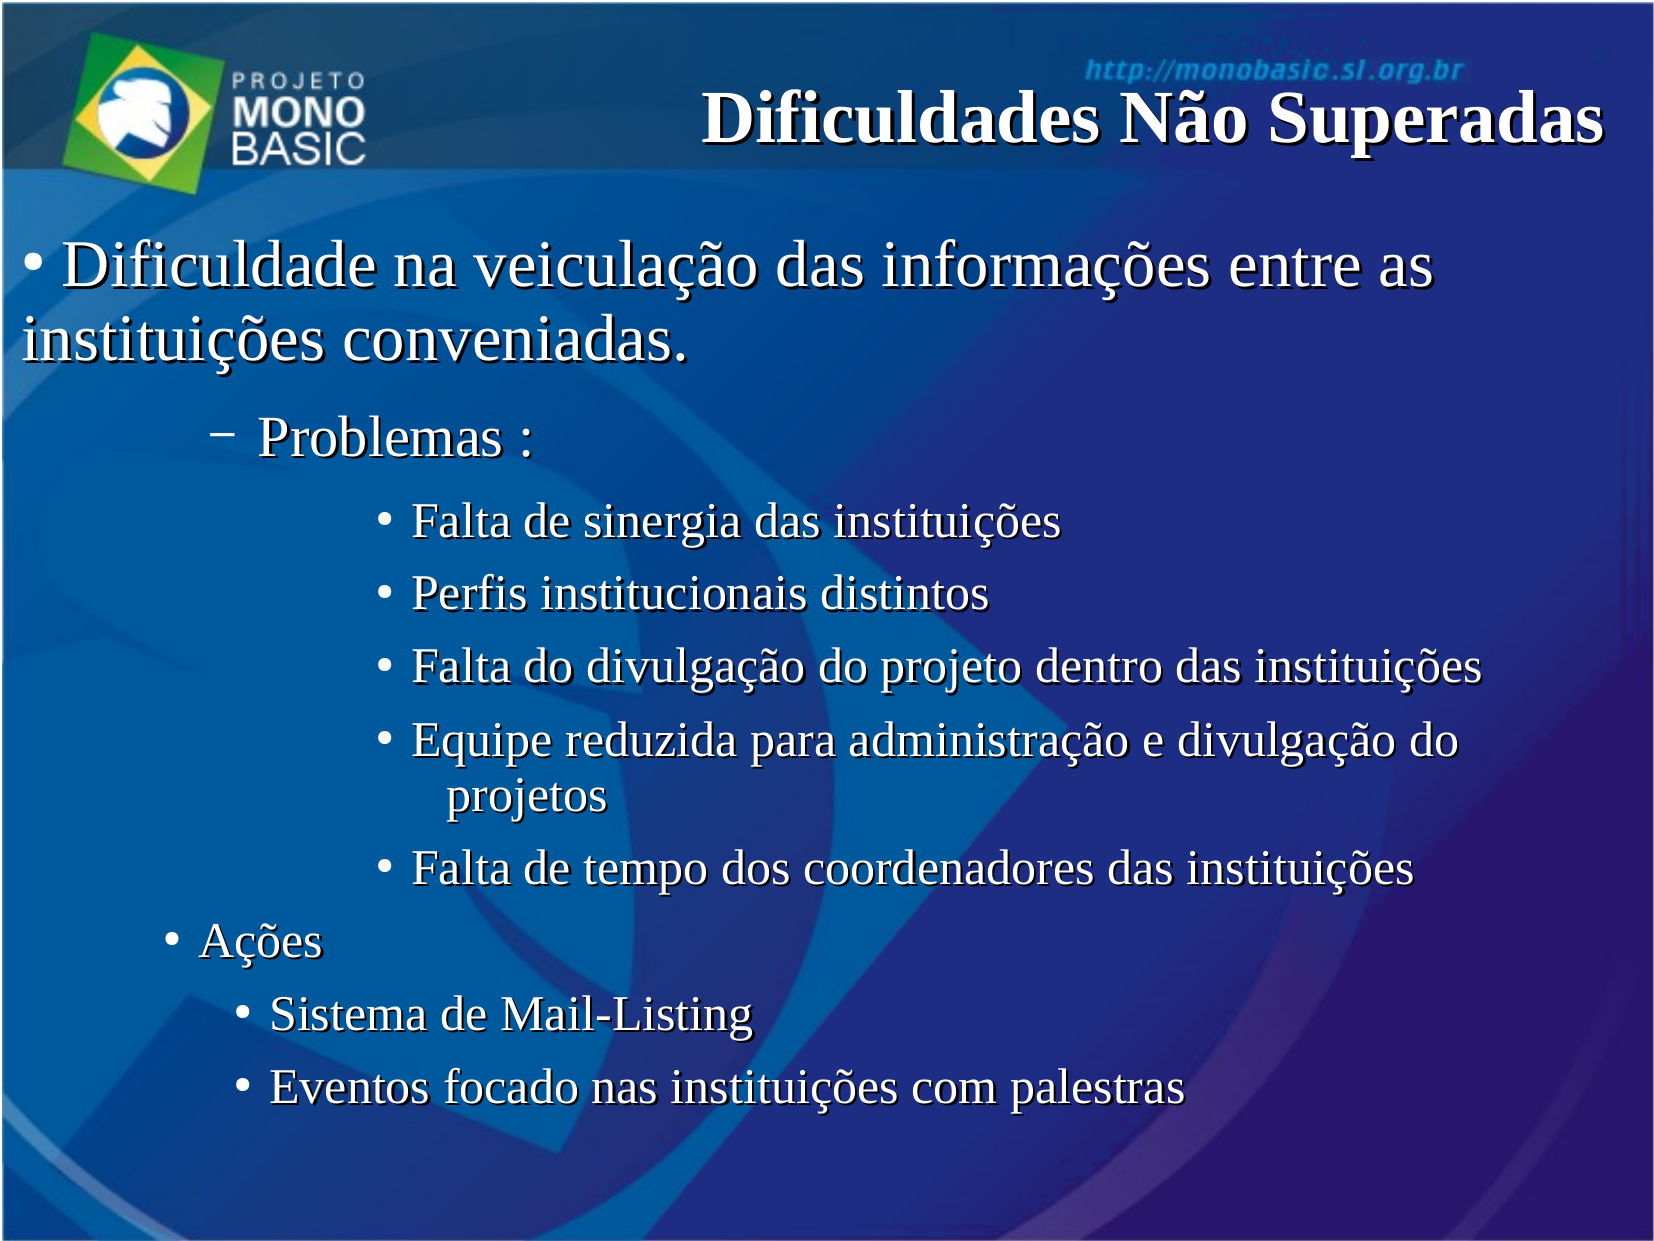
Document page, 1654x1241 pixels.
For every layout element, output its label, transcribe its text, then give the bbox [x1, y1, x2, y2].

title Dificuldades Não Superadas [222, 43, 1606, 191]
list Dificuldade na veiculação das informações entre as instituições conveniadas. Problemas : Falta de sinergia das instituições Perfis institucionais distintos Falta do divulgação do projeto dentro das instituições Equipe reduzida para administração e divulgação do projetos Falta de tempo dos coordenadores das instituições Ações Sistema de Mail-Listing Eventos focado nas instituições com palestras [21, 226, 1624, 1120]
picture [2, 2, 1654, 1241]
